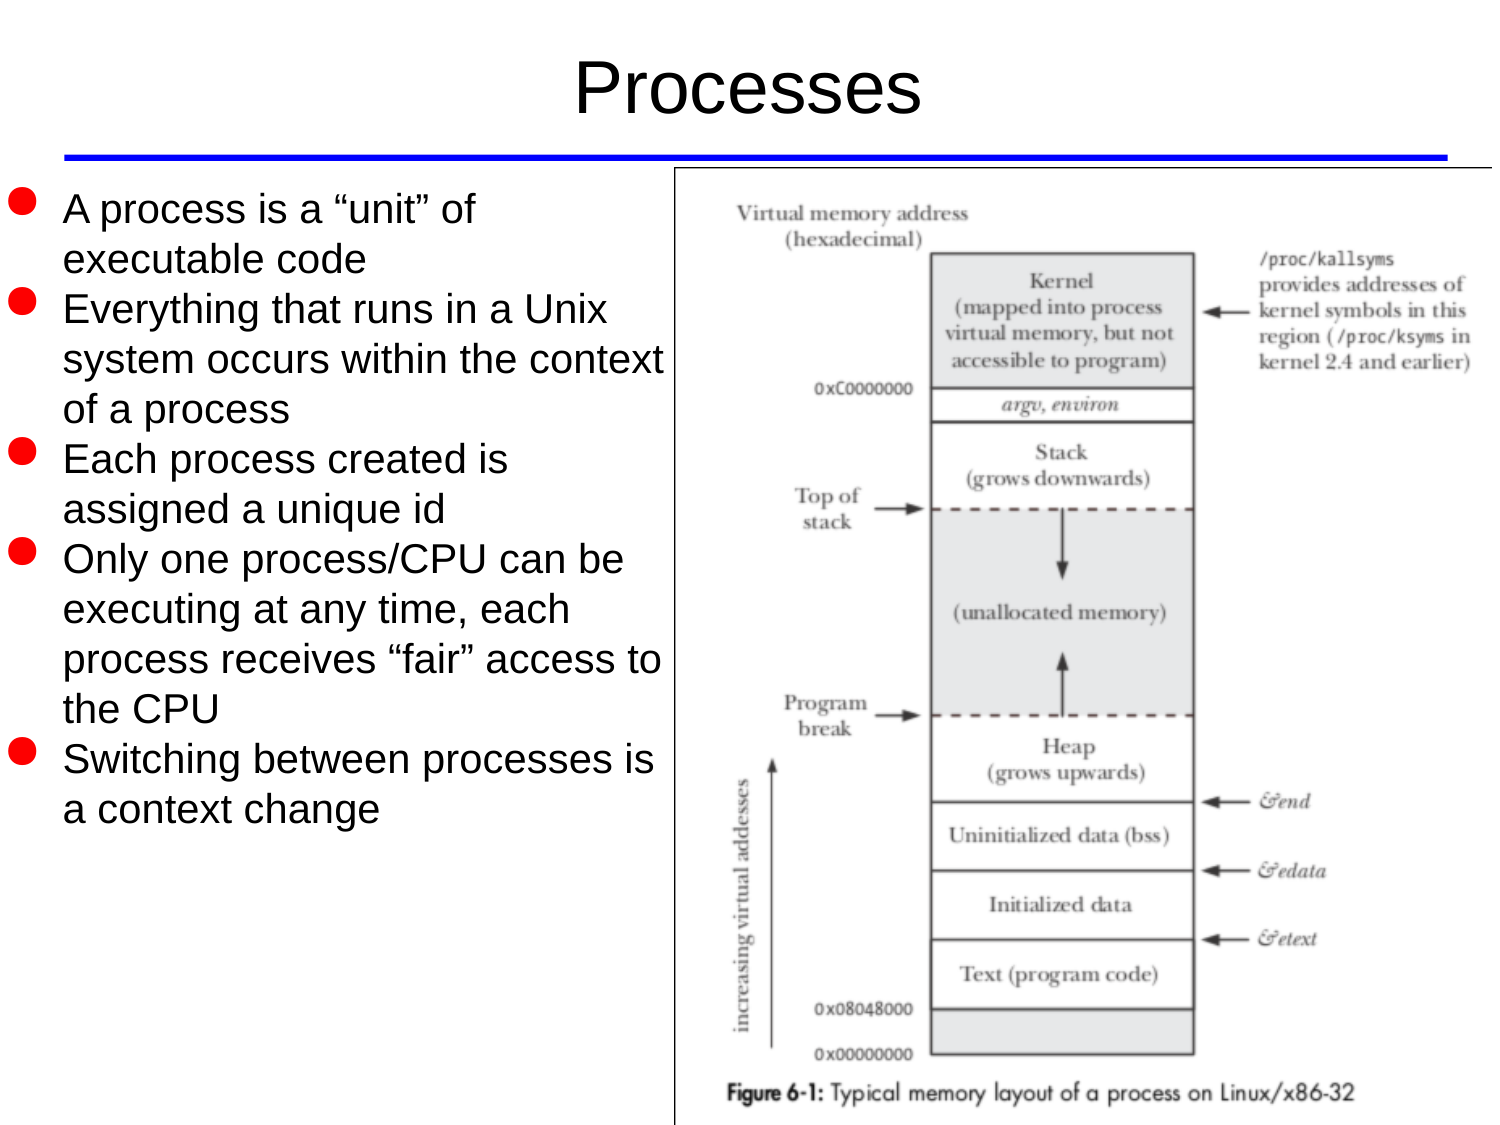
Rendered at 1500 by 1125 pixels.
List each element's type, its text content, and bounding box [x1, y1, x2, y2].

picture [674, 167, 1492, 1125]
list A process is a “unit” of executable code Everything that runs in a Unix system occurs within the context of a process Each process created is assigned a unique id Only one process/CPU can be executing at any time, each process receives “fair” access to the CPU Switching between processes is a context change [0, 174, 688, 1125]
title Processes [115, 21, 1382, 147]
